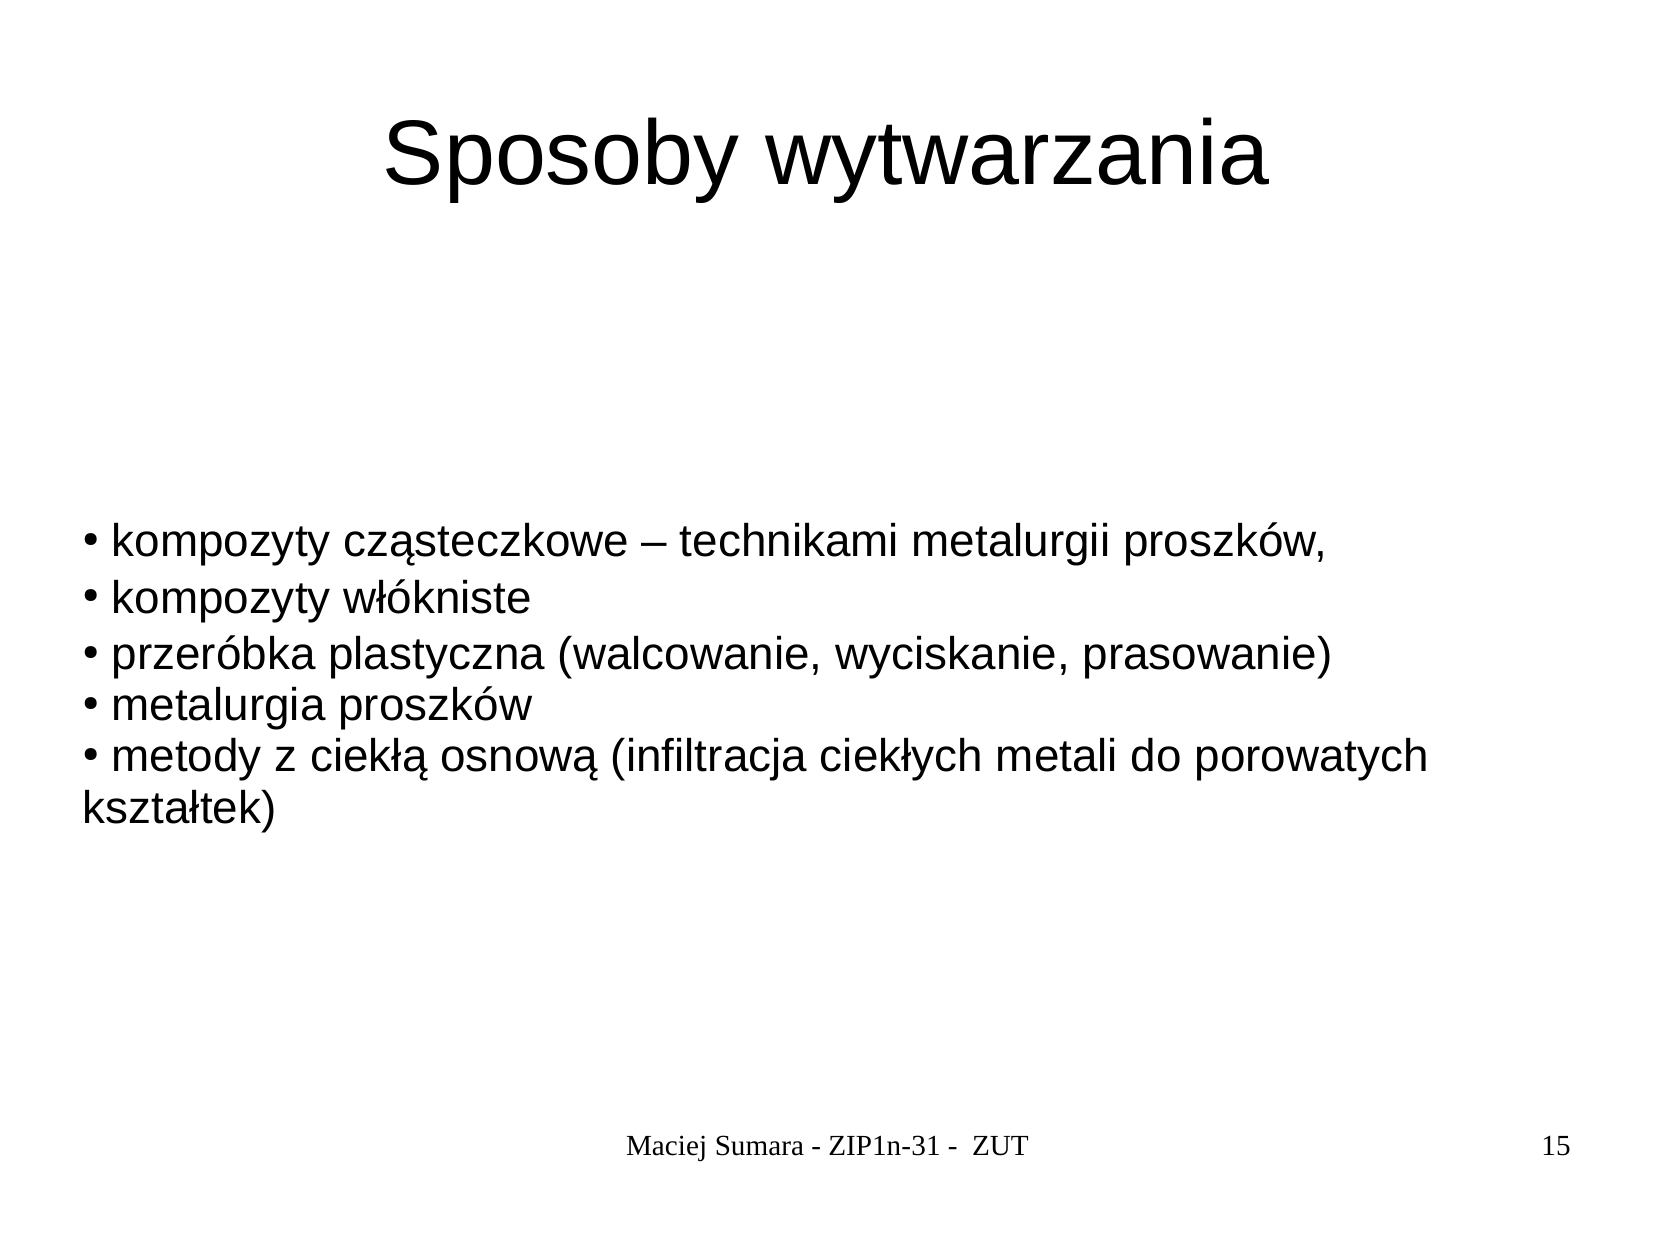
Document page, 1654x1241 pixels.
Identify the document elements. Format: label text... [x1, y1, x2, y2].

title Sposoby wytwarzania [82, 56, 1571, 250]
subtitle kompozyty cząsteczkowe – technikami metalurgii proszków, kompozyty włókniste przeróbka plastyczna (walcowanie, wyciskanie, prasowanie) metalurgia proszków metody z ciekłą osnową (infiltracja ciekłych metali do porowatych kształtek) [82, 297, 1571, 1102]
